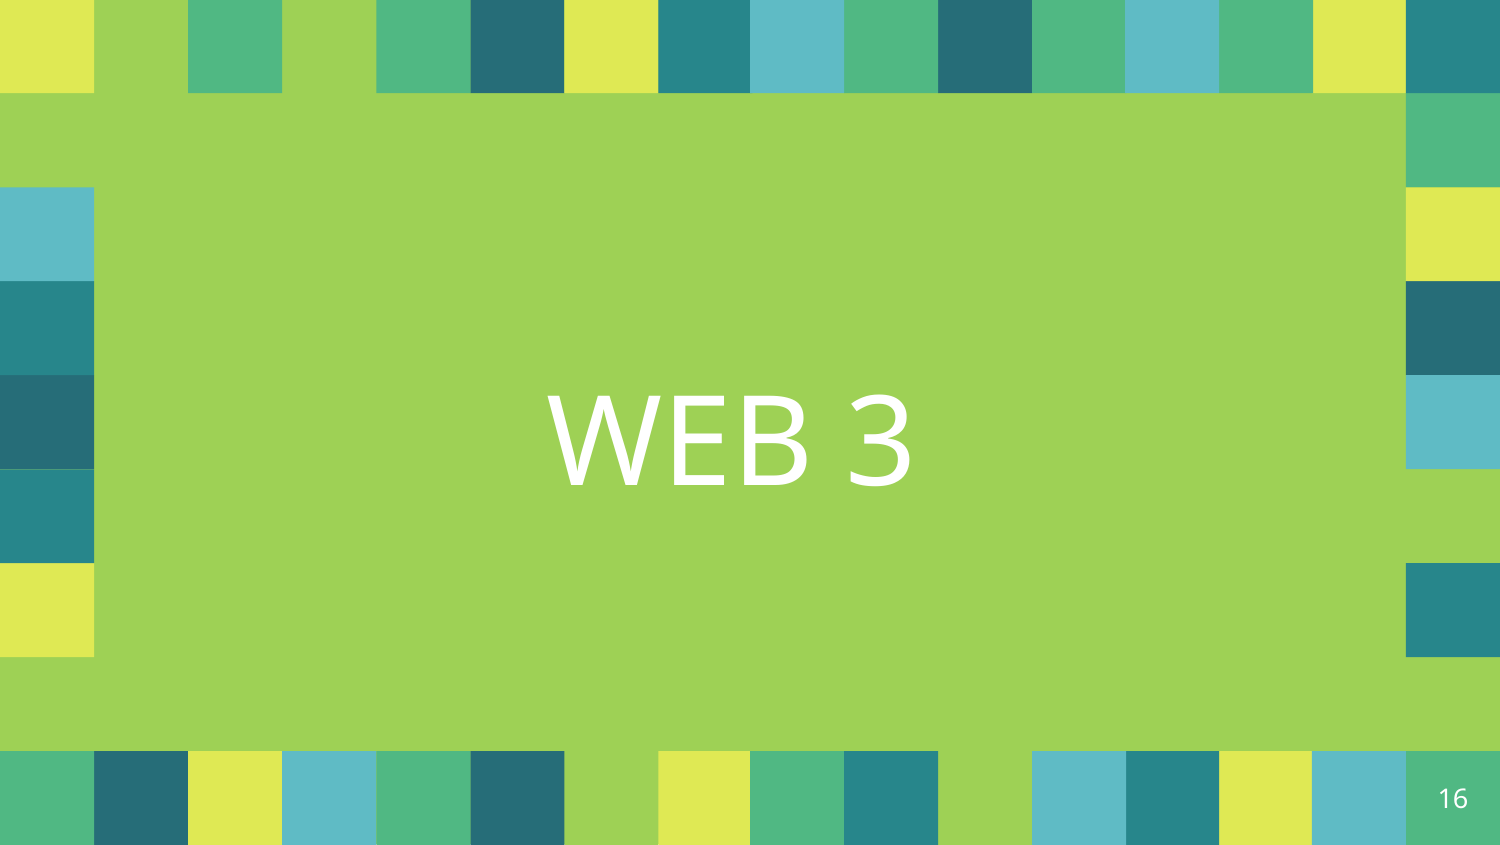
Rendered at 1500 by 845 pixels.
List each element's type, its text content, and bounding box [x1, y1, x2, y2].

slide_number 16 [1405, 750, 1500, 845]
title WEB 3 [210, 334, 1254, 526]
